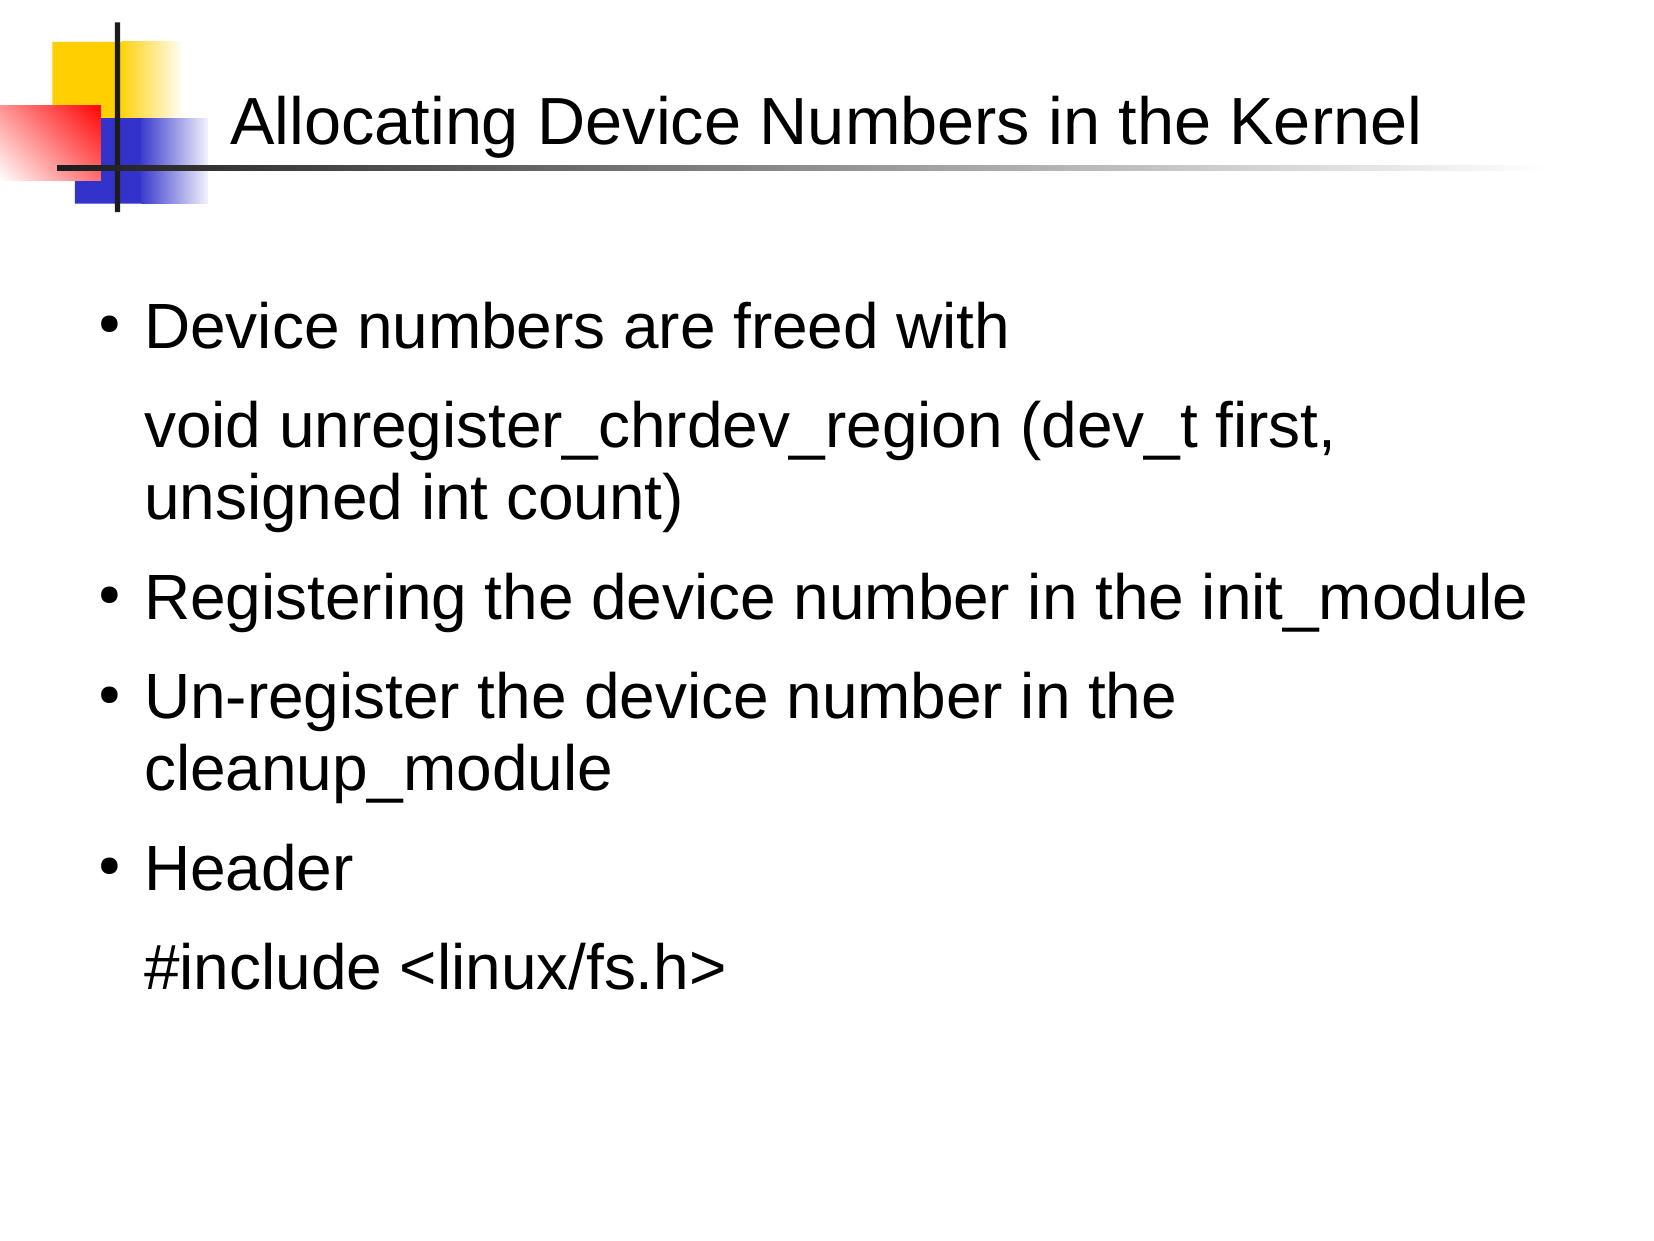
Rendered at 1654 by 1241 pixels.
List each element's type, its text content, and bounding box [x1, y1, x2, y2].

title Allocating Device Numbers in the Kernel [82, 17, 1571, 225]
list Device numbers are freed with void unregister_chrdev_region (dev_t first, unsigned int count) Registering the device number in the init_module Un-register the device number in the cleanup_module Header #include <linux/fs.h> [82, 290, 1571, 1010]
